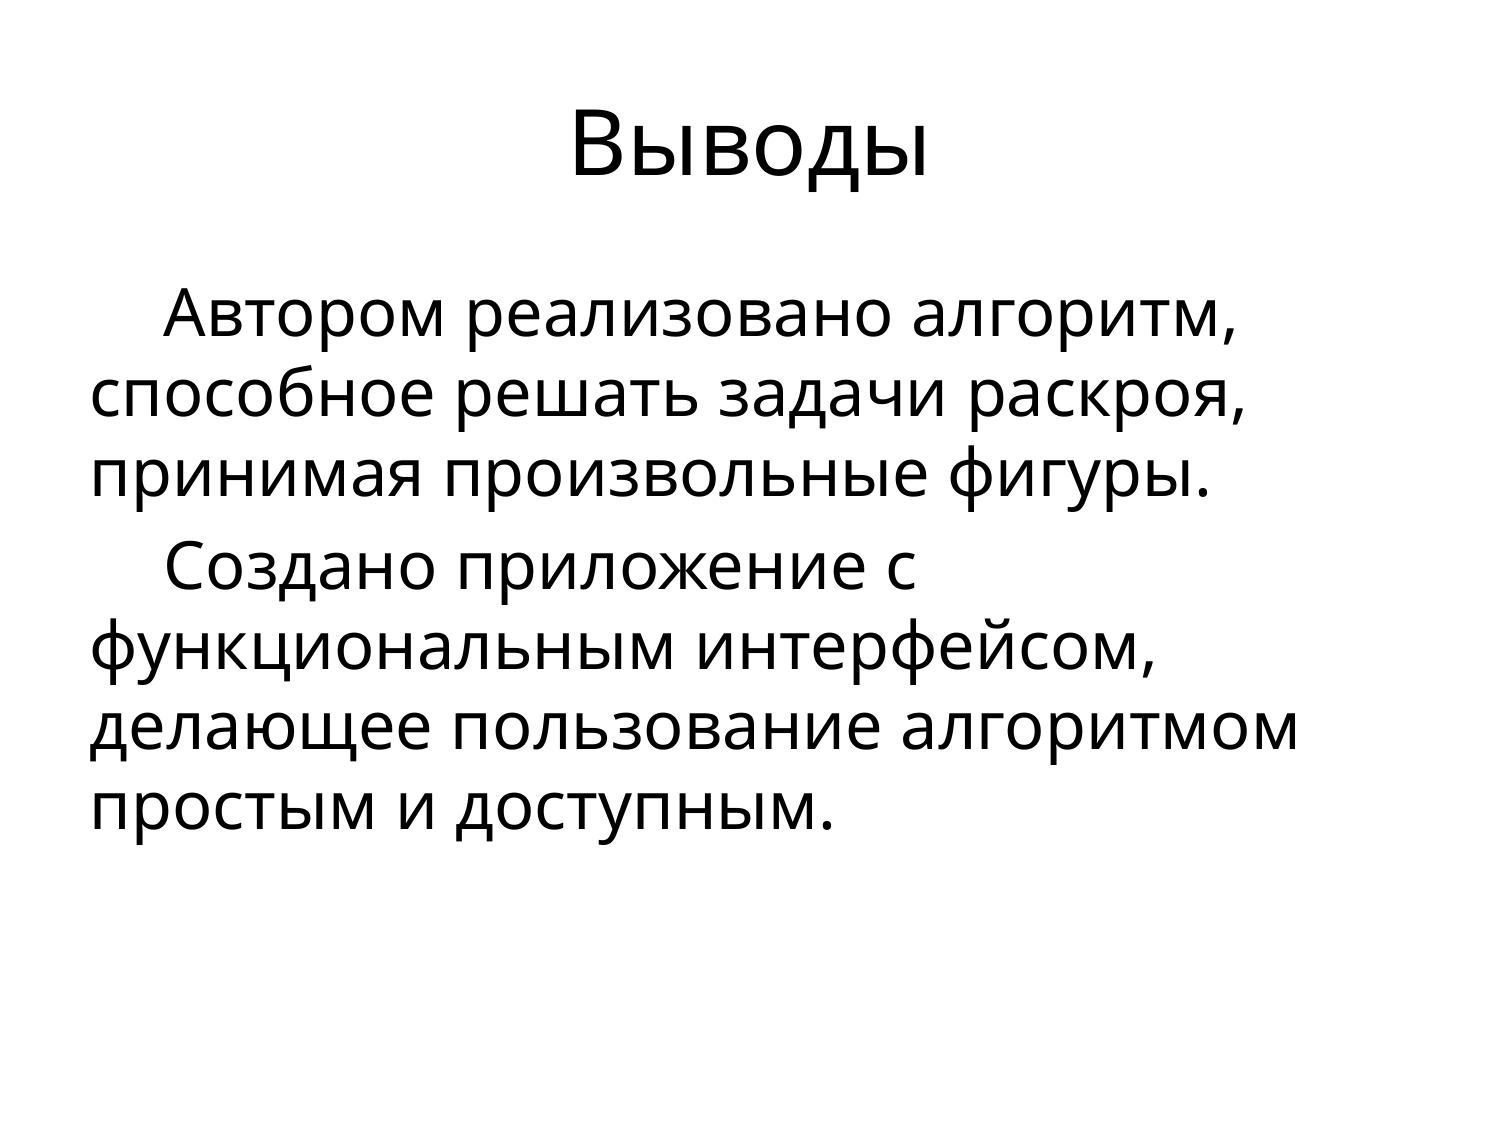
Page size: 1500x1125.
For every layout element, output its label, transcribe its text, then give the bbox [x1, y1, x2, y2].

text_box Автором реализовано алгоритм, способное решать задачи раскроя, принимая произвольные фигуры. Создано приложение с функциональным интерфейсом, делающее пользование алгоритмом простым и доступным. [75, 262, 1425, 1005]
text_box Выводы [75, 45, 1425, 233]
